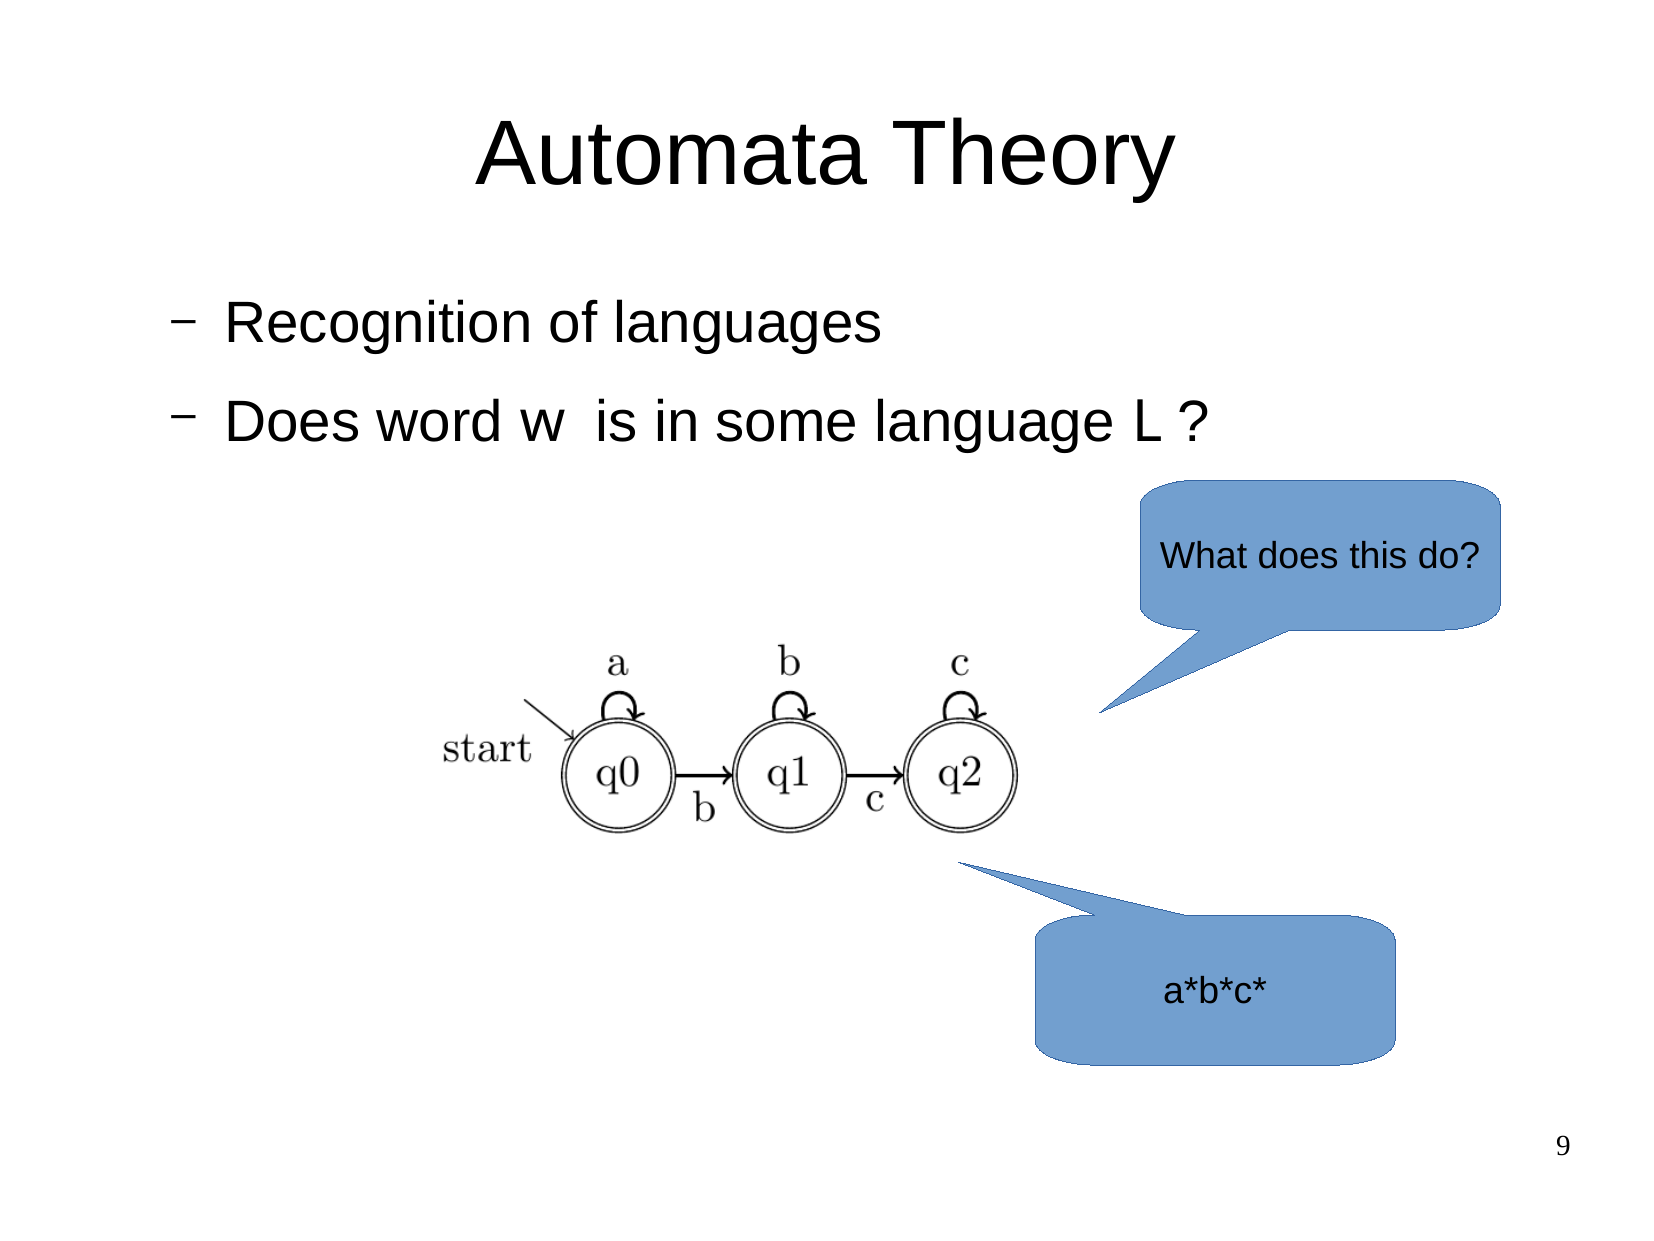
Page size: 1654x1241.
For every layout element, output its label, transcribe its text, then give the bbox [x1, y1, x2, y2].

list Recognition of languages Does word w is in some language L ? [82, 290, 1571, 1010]
text_box What does this do? [1099, 480, 1501, 713]
text_box a*b*c* [958, 862, 1396, 1066]
picture [375, 599, 1080, 896]
title Automata Theory [82, 49, 1571, 257]
